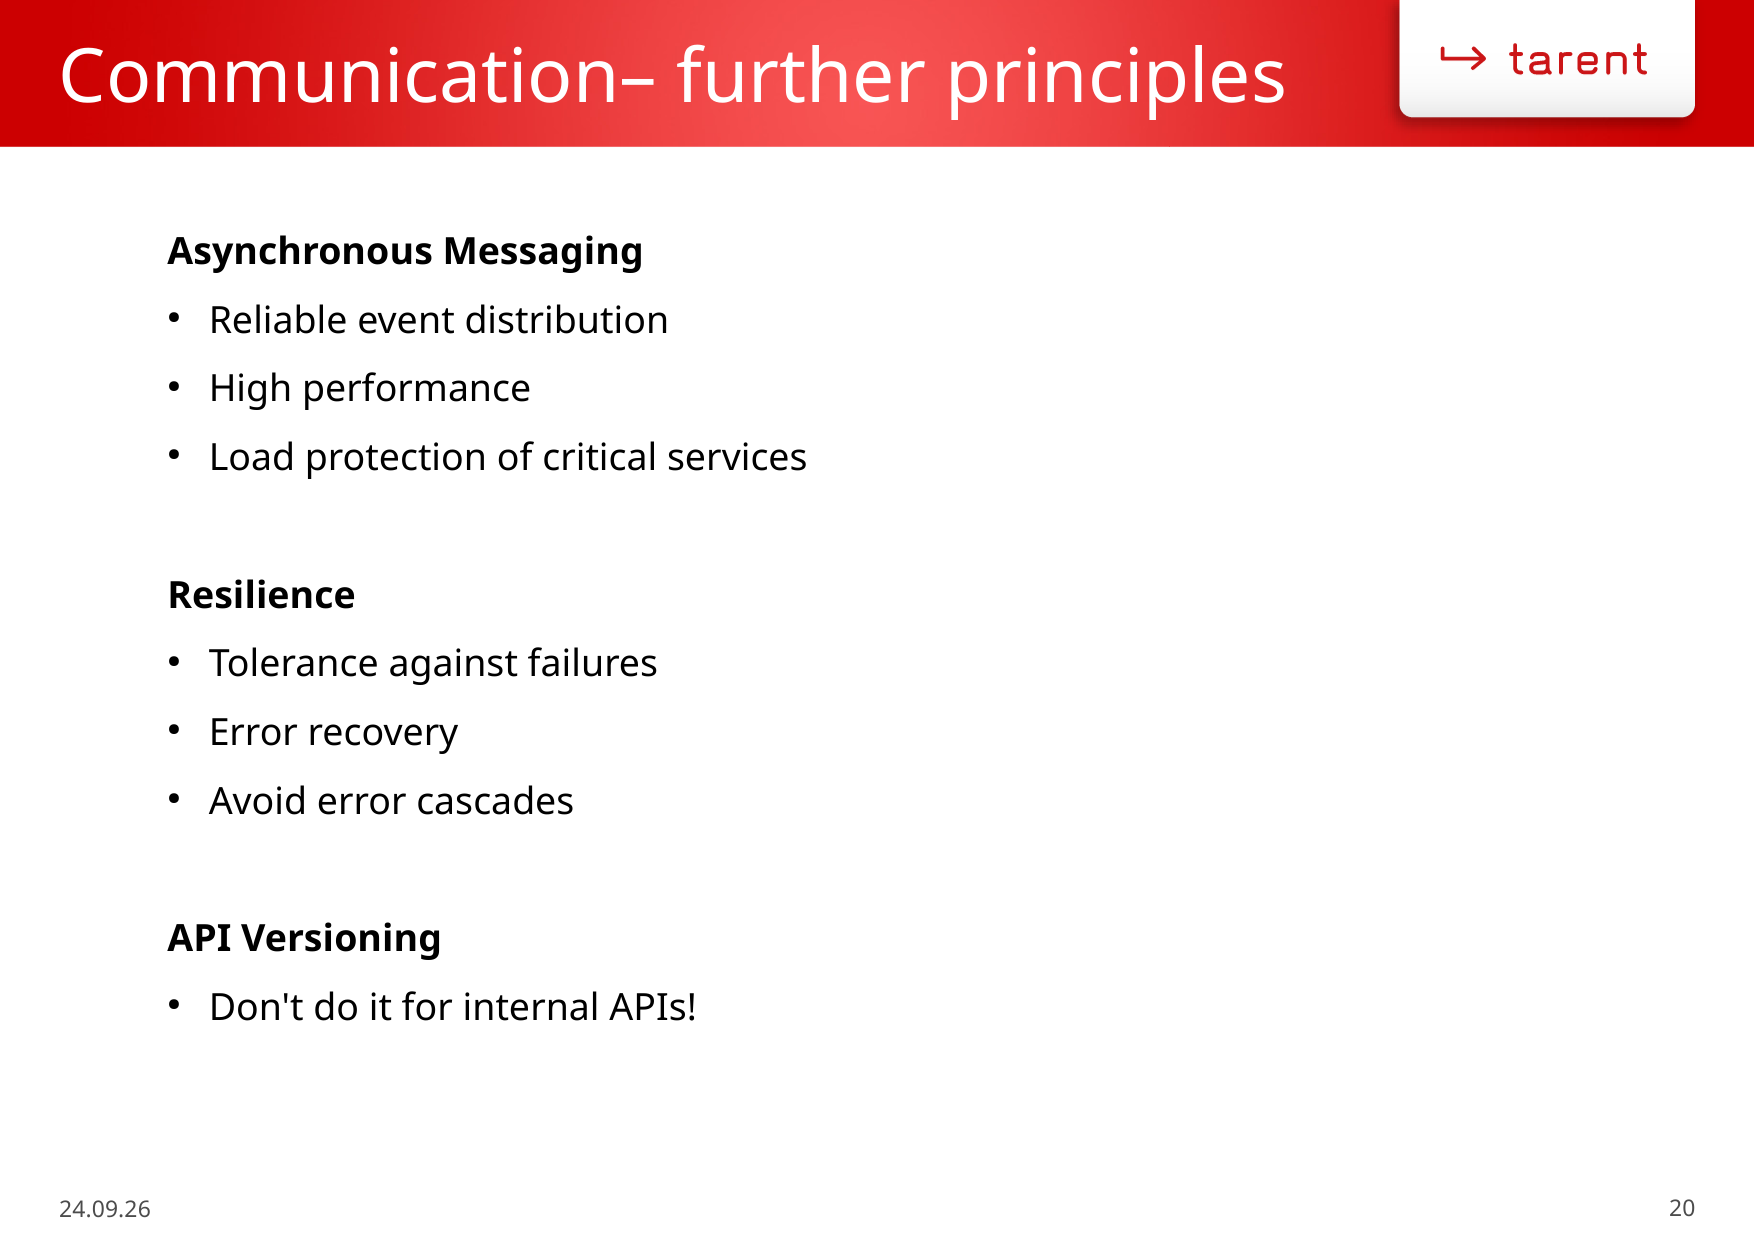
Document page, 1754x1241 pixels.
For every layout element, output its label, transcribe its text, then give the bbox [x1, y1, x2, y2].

picture [0, 0, 1754, 1240]
title Communication– further principles [59, 0, 1638, 177]
list Asynchronous Messaging Reliable event distribution High performance Load protection of critical services Resilience Tolerance against failures Error recovery Avoid error cascades API Versioning Don't do it for internal APIs! [87, 224, 1667, 1158]
